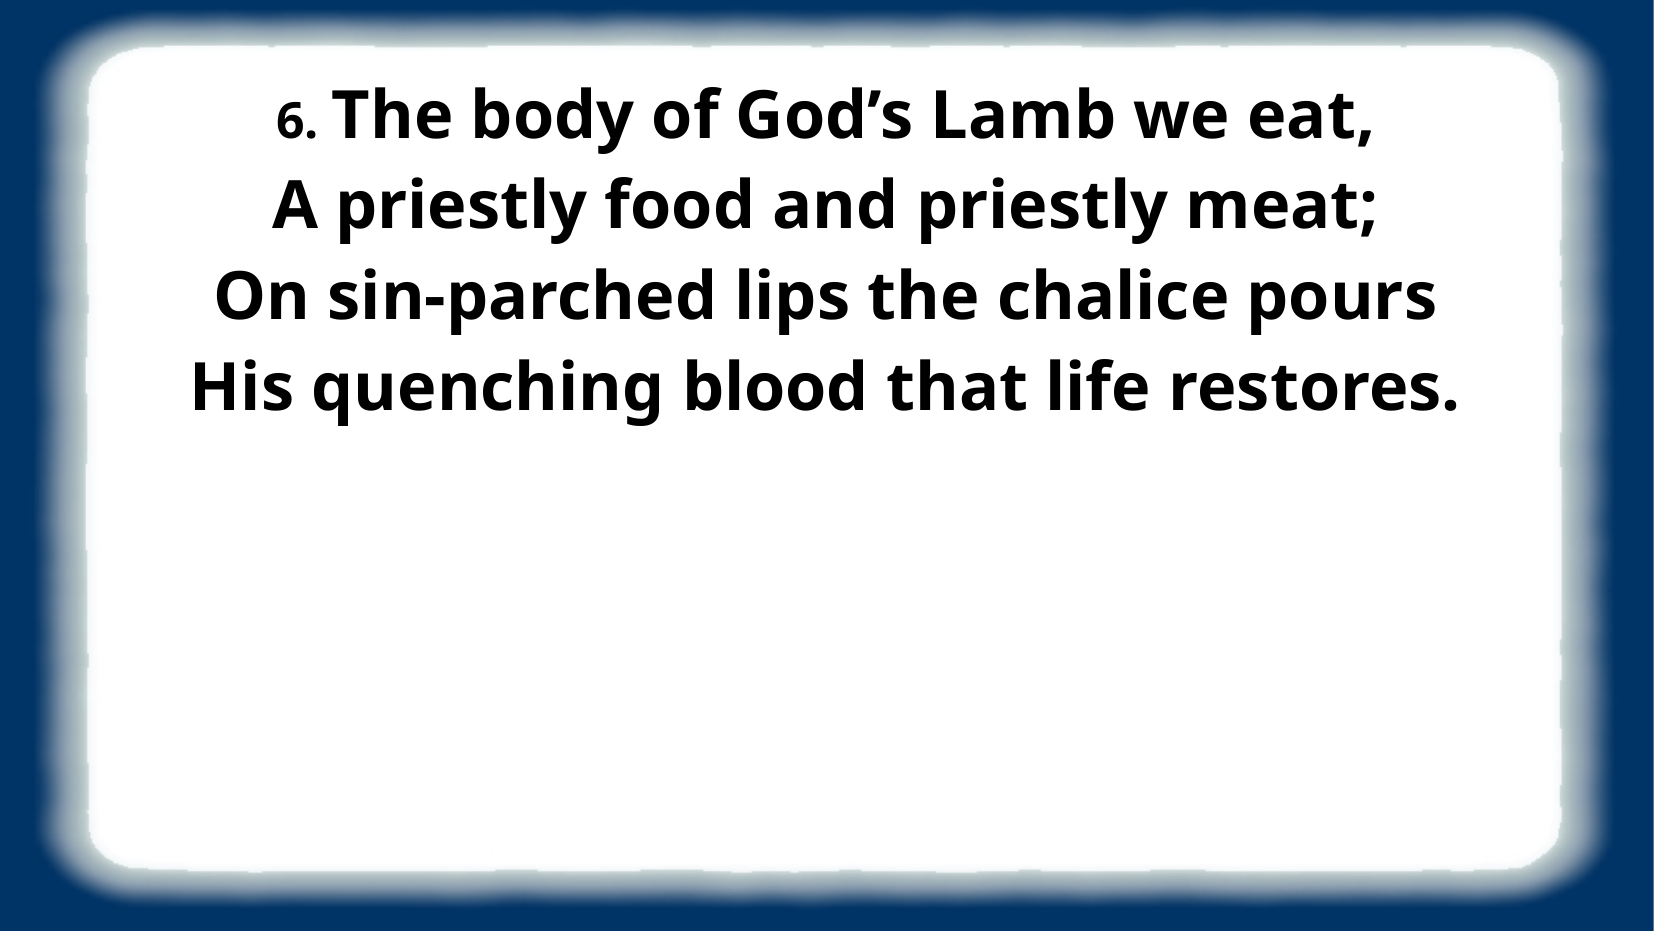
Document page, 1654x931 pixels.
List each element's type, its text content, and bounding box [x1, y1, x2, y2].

picture [0, 0, 1654, 931]
text_box 6. The body of God’s Lamb we eat, A priestly food and priestly meat; On sin-parched lips the chalice pours His quenching blood that life restores. [143, 59, 1509, 430]
